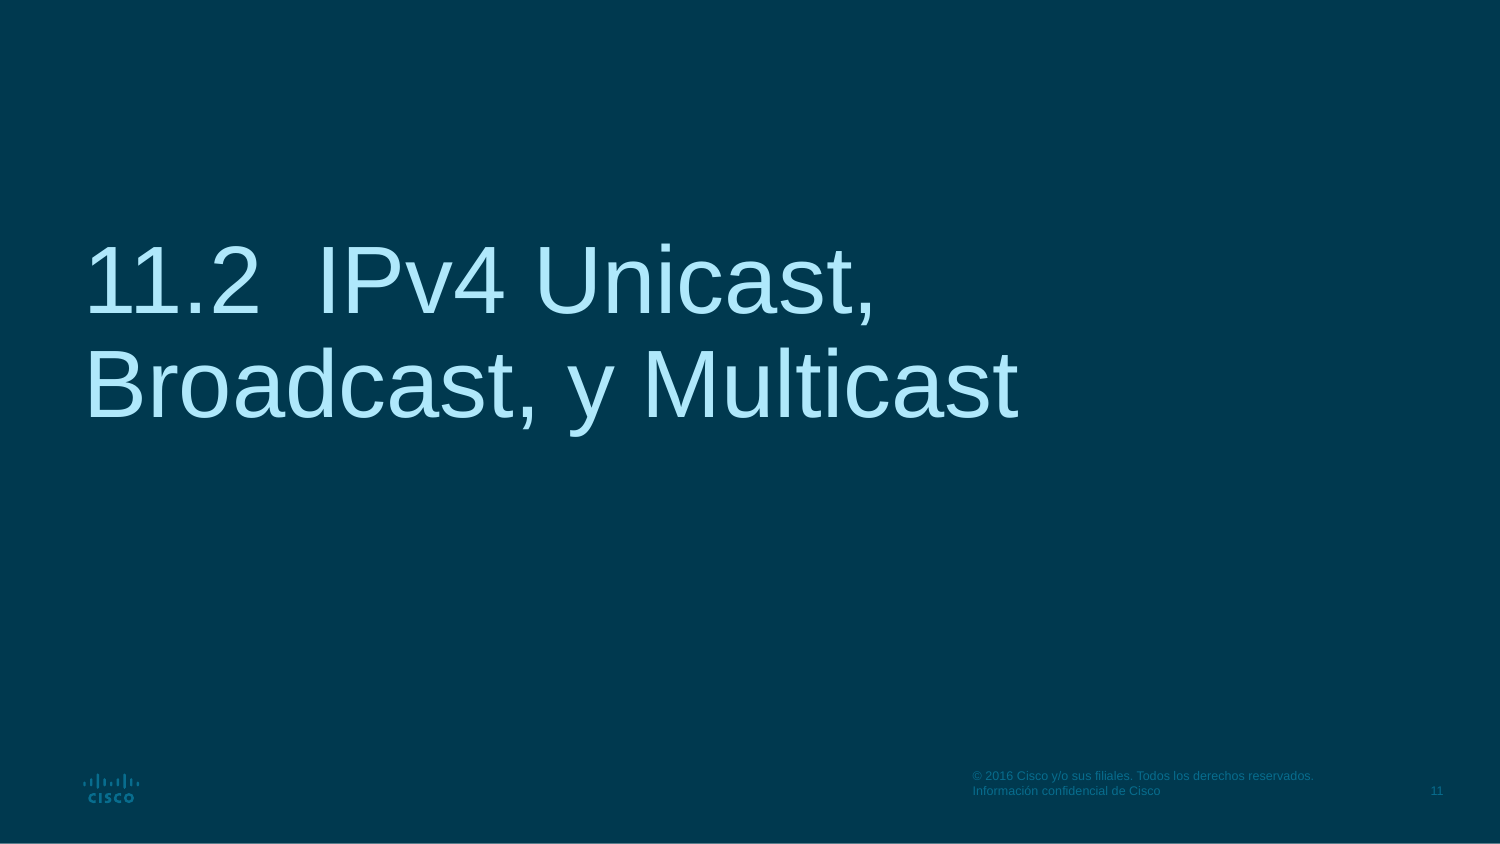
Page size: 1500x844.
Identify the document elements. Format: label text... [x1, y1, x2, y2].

title 11.2 IPv4 Unicast, Broadcast, y Multicast [68, 293, 1356, 446]
